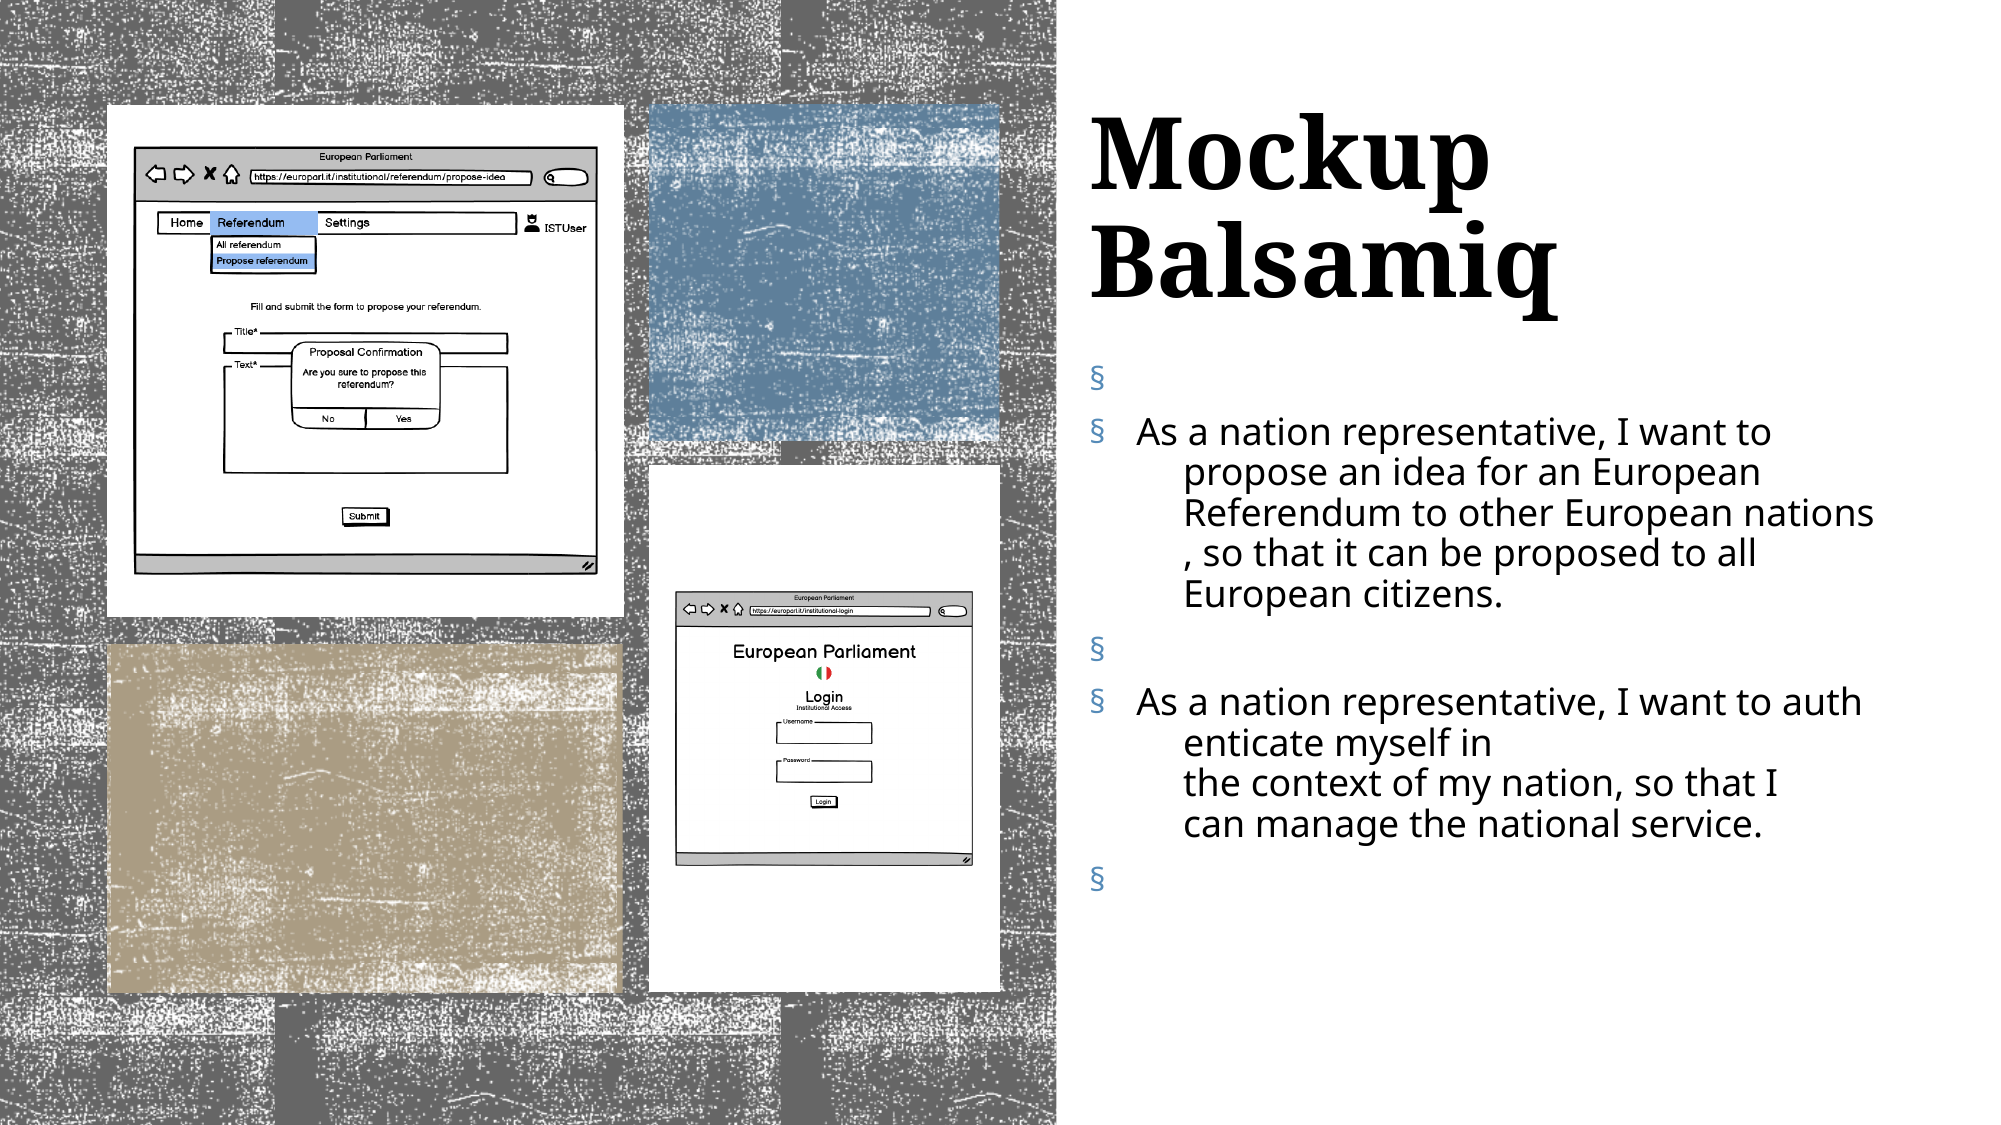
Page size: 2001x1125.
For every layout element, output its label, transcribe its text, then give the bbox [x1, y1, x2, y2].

picture [133, 146, 598, 575]
title Mockup Balsamiq [1074, 79, 1894, 344]
text_box [0, 0, 1056, 1125]
text_box As a nation representative, I want to propose an idea for an European Referendum to other European nations, so that it can be proposed to all European citizens. As a nation representative, I want to authenticate myself in the context of my nation, so that I can manage the national service. [1074, 348, 1894, 1020]
picture [675, 591, 973, 866]
